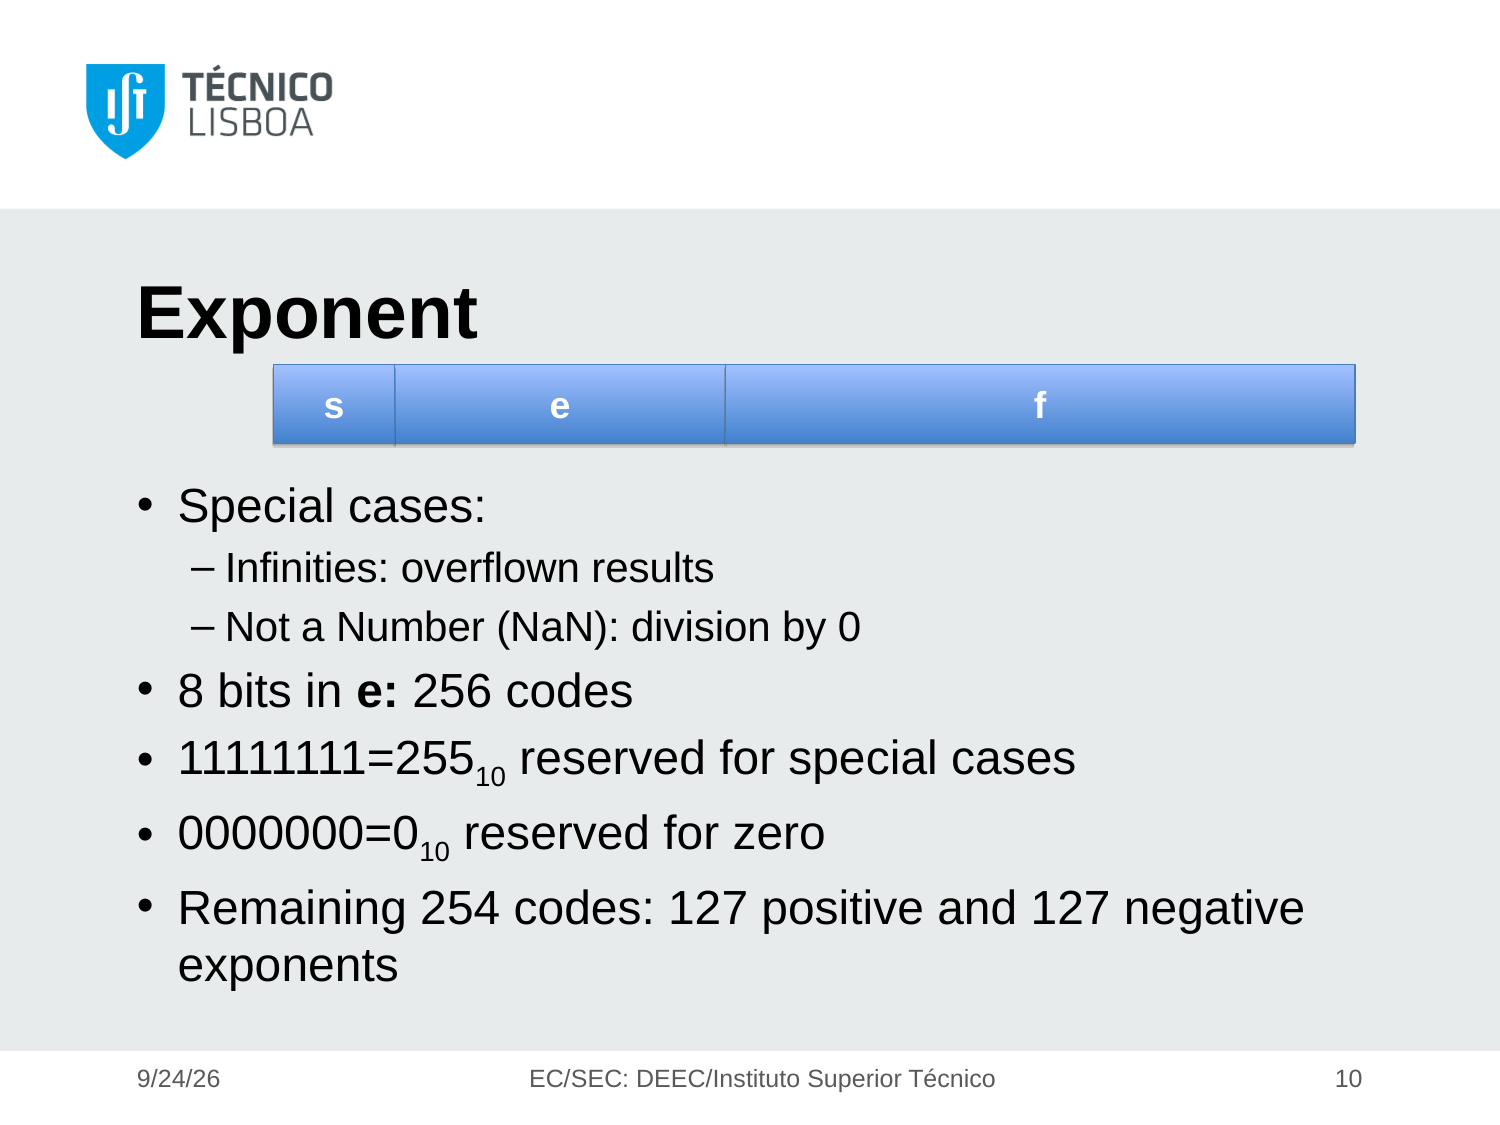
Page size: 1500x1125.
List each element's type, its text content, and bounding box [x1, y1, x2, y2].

text_box f [725, 364, 1355, 443]
footer EC/SEC: DEEC/Instituto Superior Técnico [512, 1052, 1021, 1103]
picture [0, 0, 1500, 1125]
title Exponent [121, 237, 1378, 381]
text_box s [273, 364, 395, 443]
slide_number 11/15/18 [121, 1052, 425, 1103]
slide_number <number> [1077, 1052, 1378, 1103]
text_box e [395, 364, 725, 443]
list Special cases: Infinities: overflown results Not a Number (NaN): division by 0 8 bits in e: 256 codes 11111111=25510 reserved for special cases 0000000=010 reserved for zero Remaining 254 codes: 127 positive and 127 negative exponents [121, 400, 1378, 1005]
